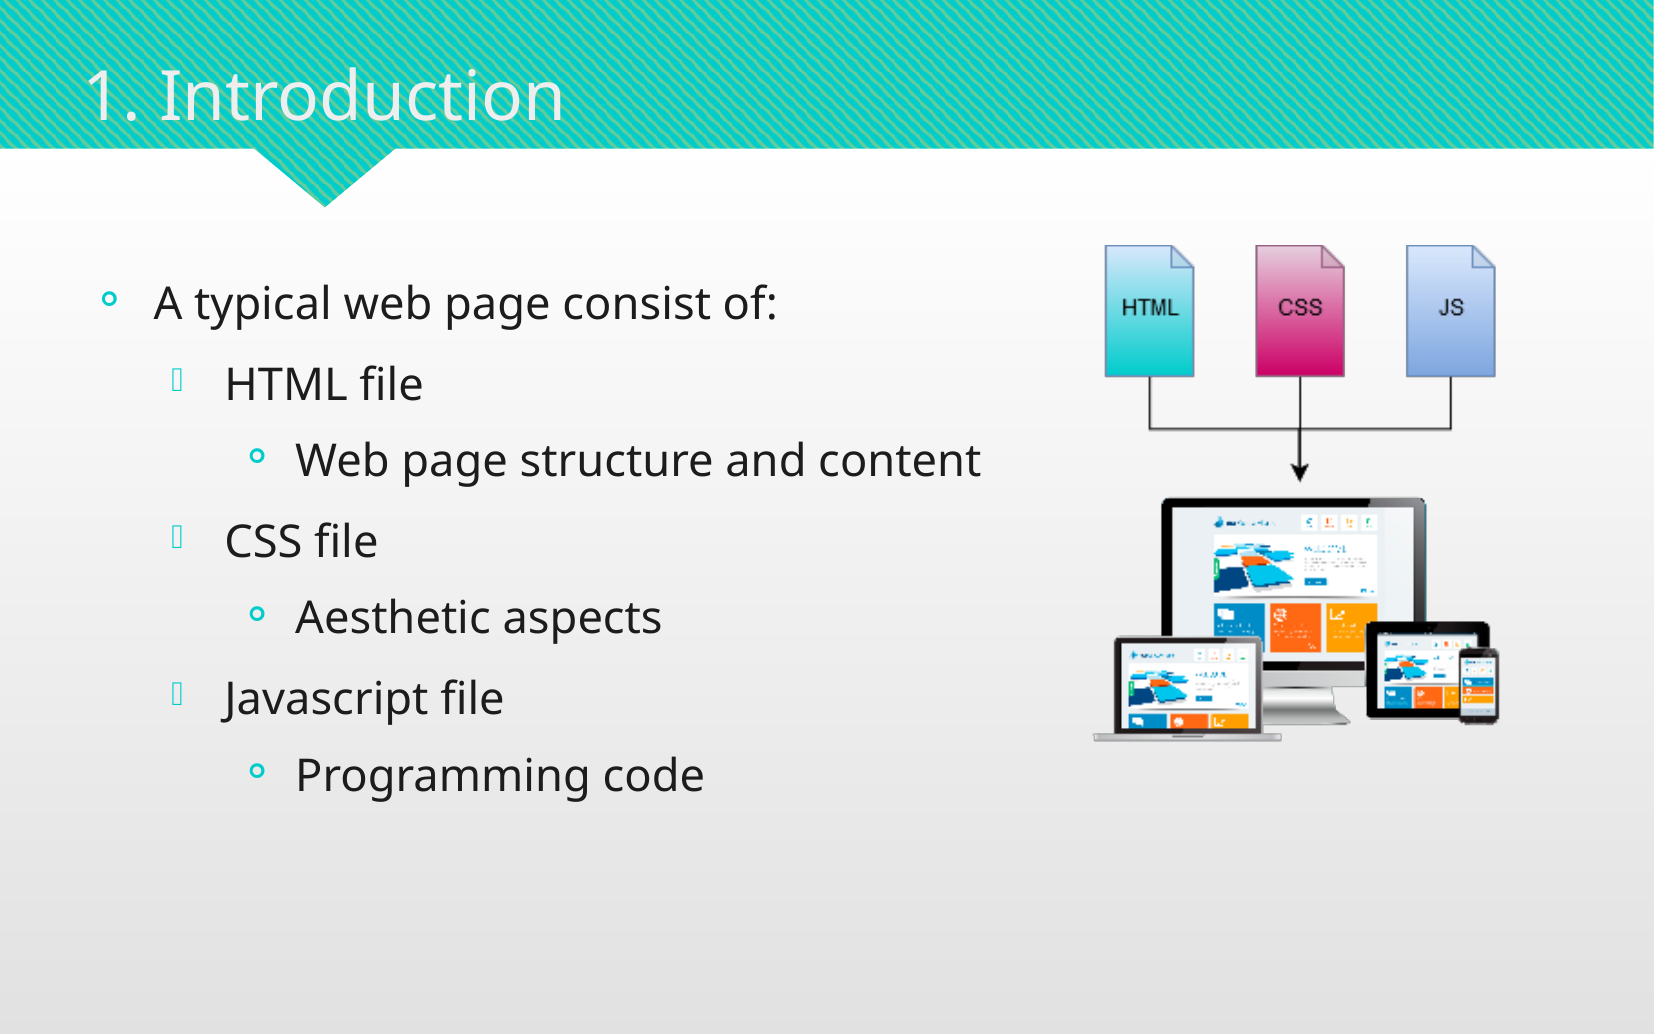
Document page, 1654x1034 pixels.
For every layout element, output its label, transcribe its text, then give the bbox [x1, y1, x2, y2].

picture [1091, 245, 1512, 756]
title 1. Introduction [82, 6, 1571, 180]
list A typical web page consist of: HTML file Web page structure and content CSS file Aesthetic aspects Javascript file Programming code [82, 271, 1571, 871]
picture [293, 180, 356, 206]
picture [0, 0, 1654, 149]
